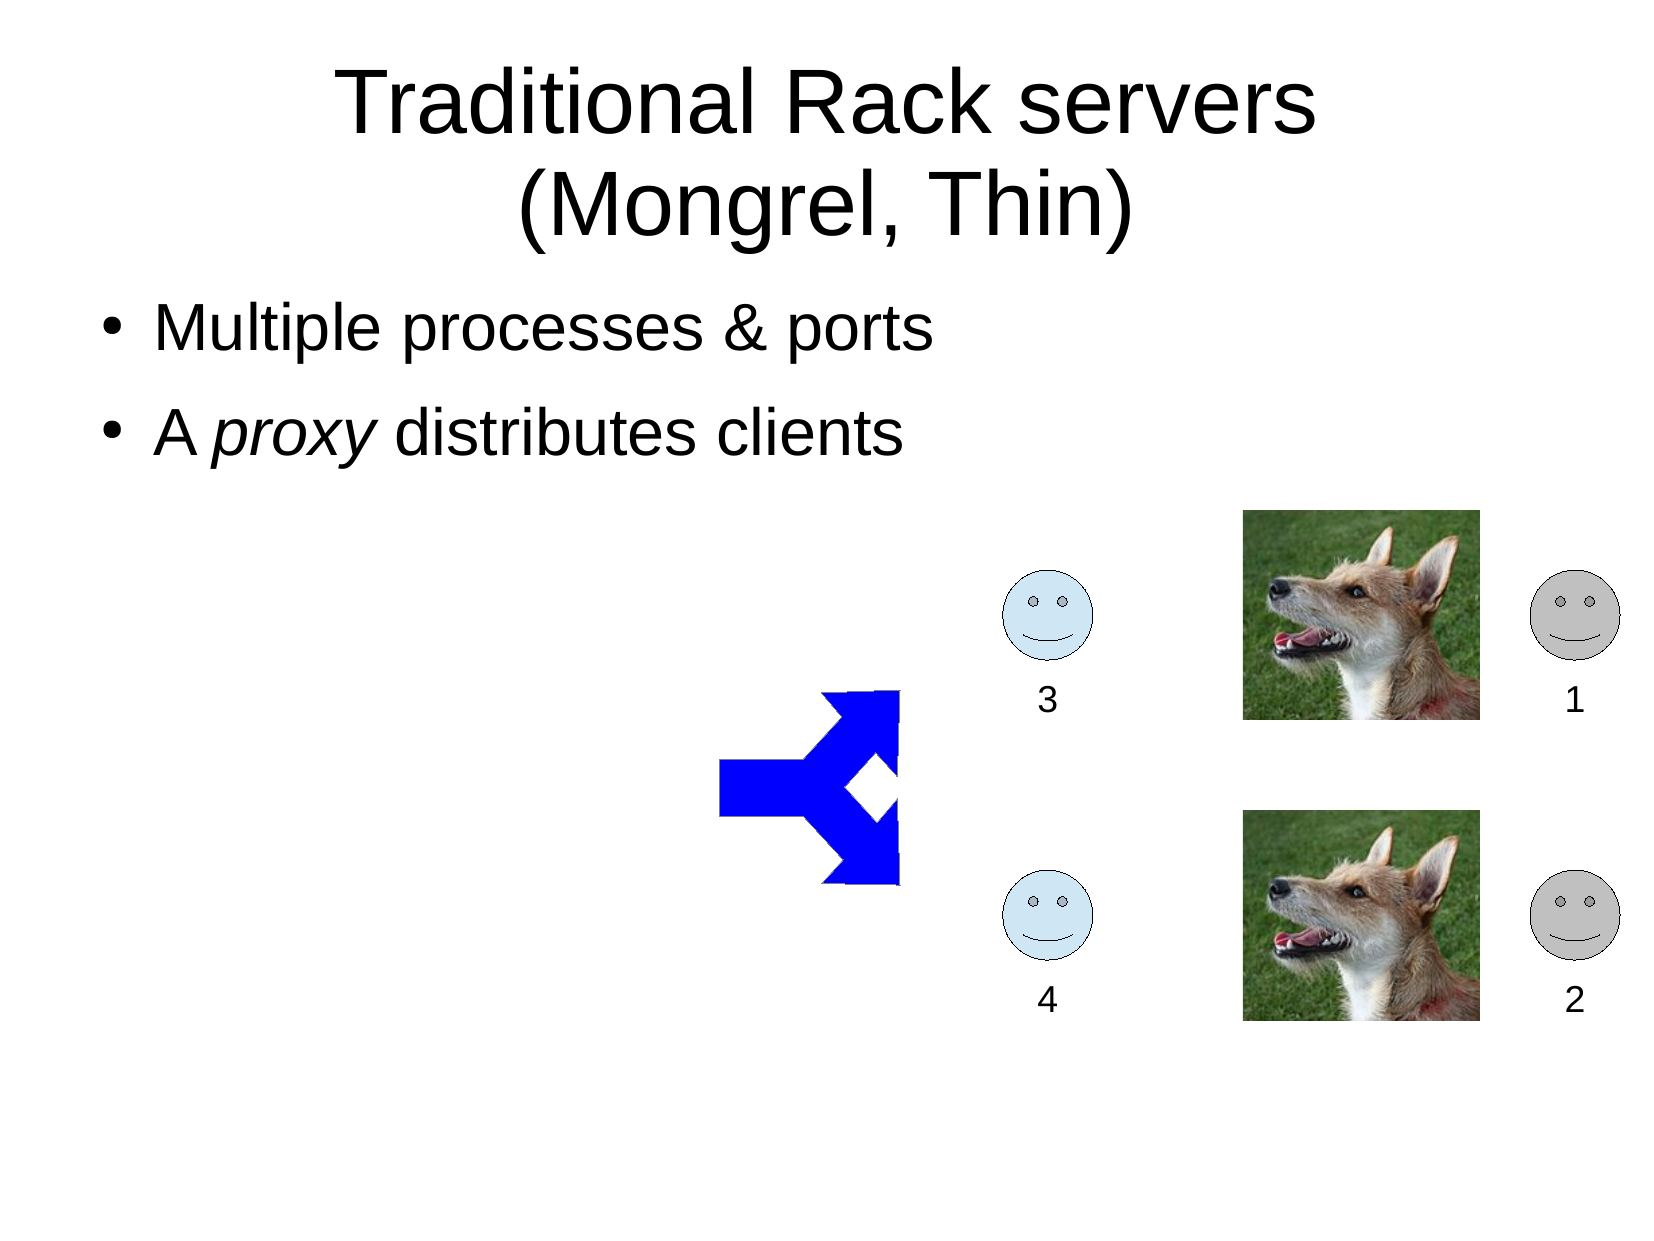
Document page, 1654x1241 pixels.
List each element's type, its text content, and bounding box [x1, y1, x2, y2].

picture [1242, 810, 1480, 1021]
title Traditional Rack servers (Mongrel, Thin) [82, 49, 1571, 257]
text_box 3 [1002, 570, 1093, 661]
text_box [719, 690, 901, 886]
picture [1242, 510, 1480, 720]
text_box 1 [1530, 570, 1621, 661]
text_box 2 [1530, 870, 1621, 961]
text_box 4 [1002, 870, 1093, 961]
list Multiple processes & ports A proxy distributes clients [82, 290, 1571, 1109]
